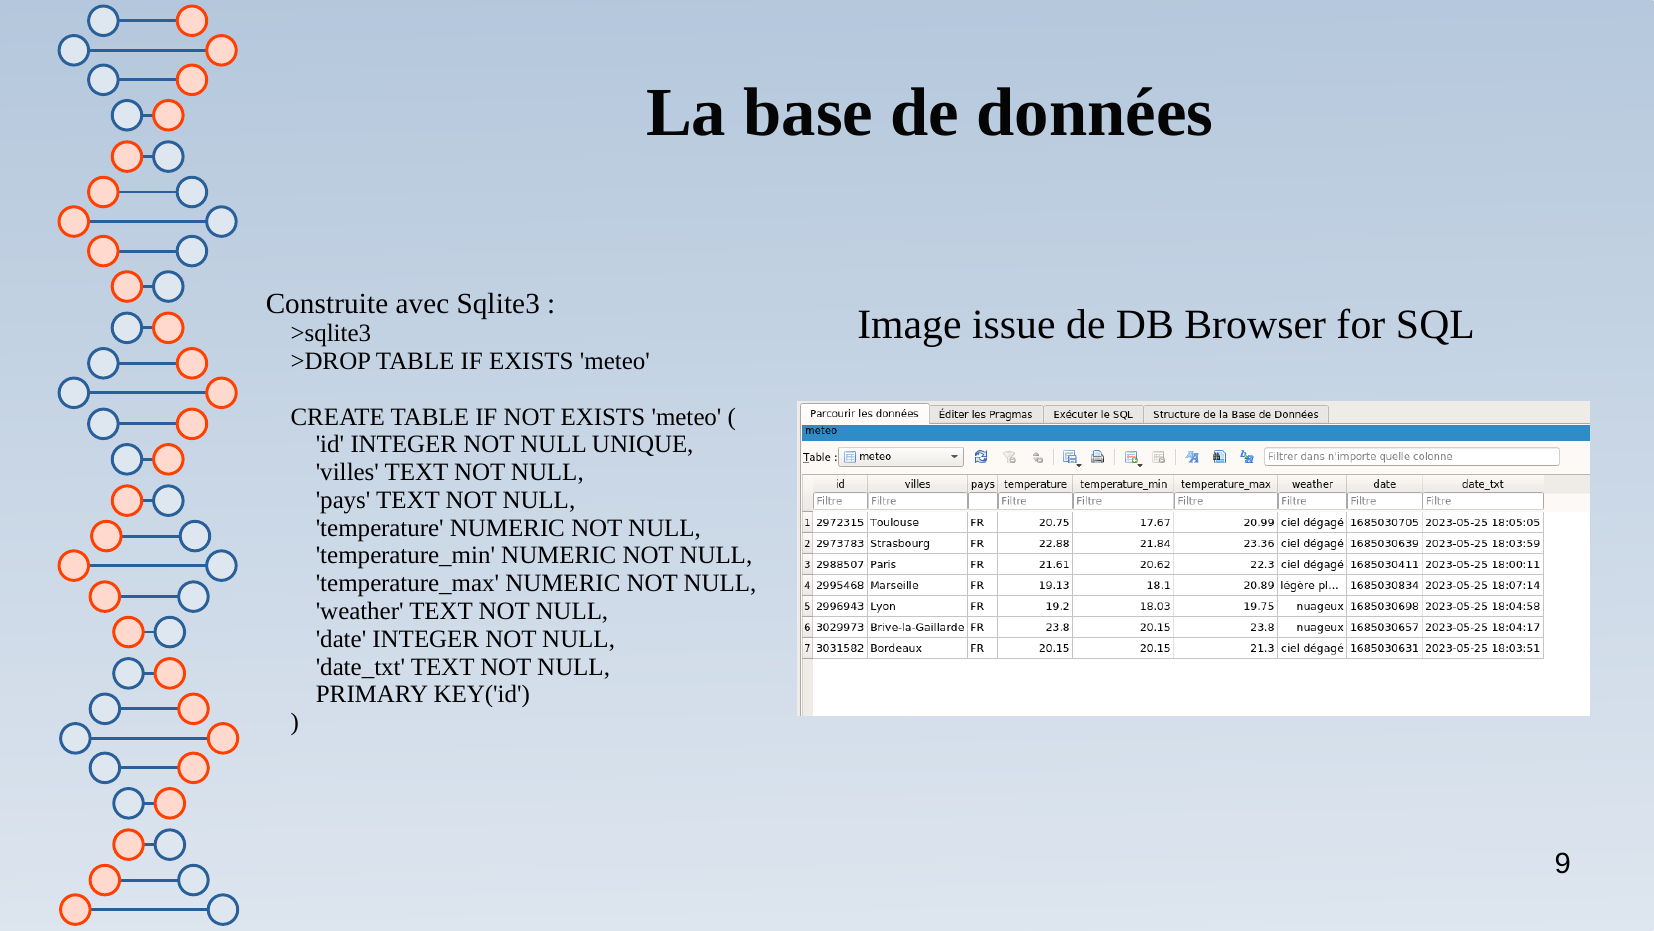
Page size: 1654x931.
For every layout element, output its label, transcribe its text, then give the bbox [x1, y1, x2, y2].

picture [798, 401, 1590, 716]
title La base de données [265, 35, 1595, 189]
text_box Construite avec Sqlite3 : >sqlite3 >DROP TABLE IF EXISTS 'meteo' CREATE TABLE IF NOT EXISTS 'meteo' ( 'id' INTEGER NOT NULL UNIQUE, 'villes' TEXT NOT NULL, 'pays' TEXT NOT NULL, 'temperature' NUMERIC NOT NULL, 'temperature_min' NUMERIC NOT NULL, 'temperature_max' NUMERIC NOT NULL, 'weather' TEXT NOT NULL, 'date' INTEGER NOT NULL, 'date_txt' TEXT NOT NULL, PRIMARY KEY('id') ) [265, 287, 798, 764]
text_box Image issue de DB Browser for SQL [738, 265, 1595, 384]
